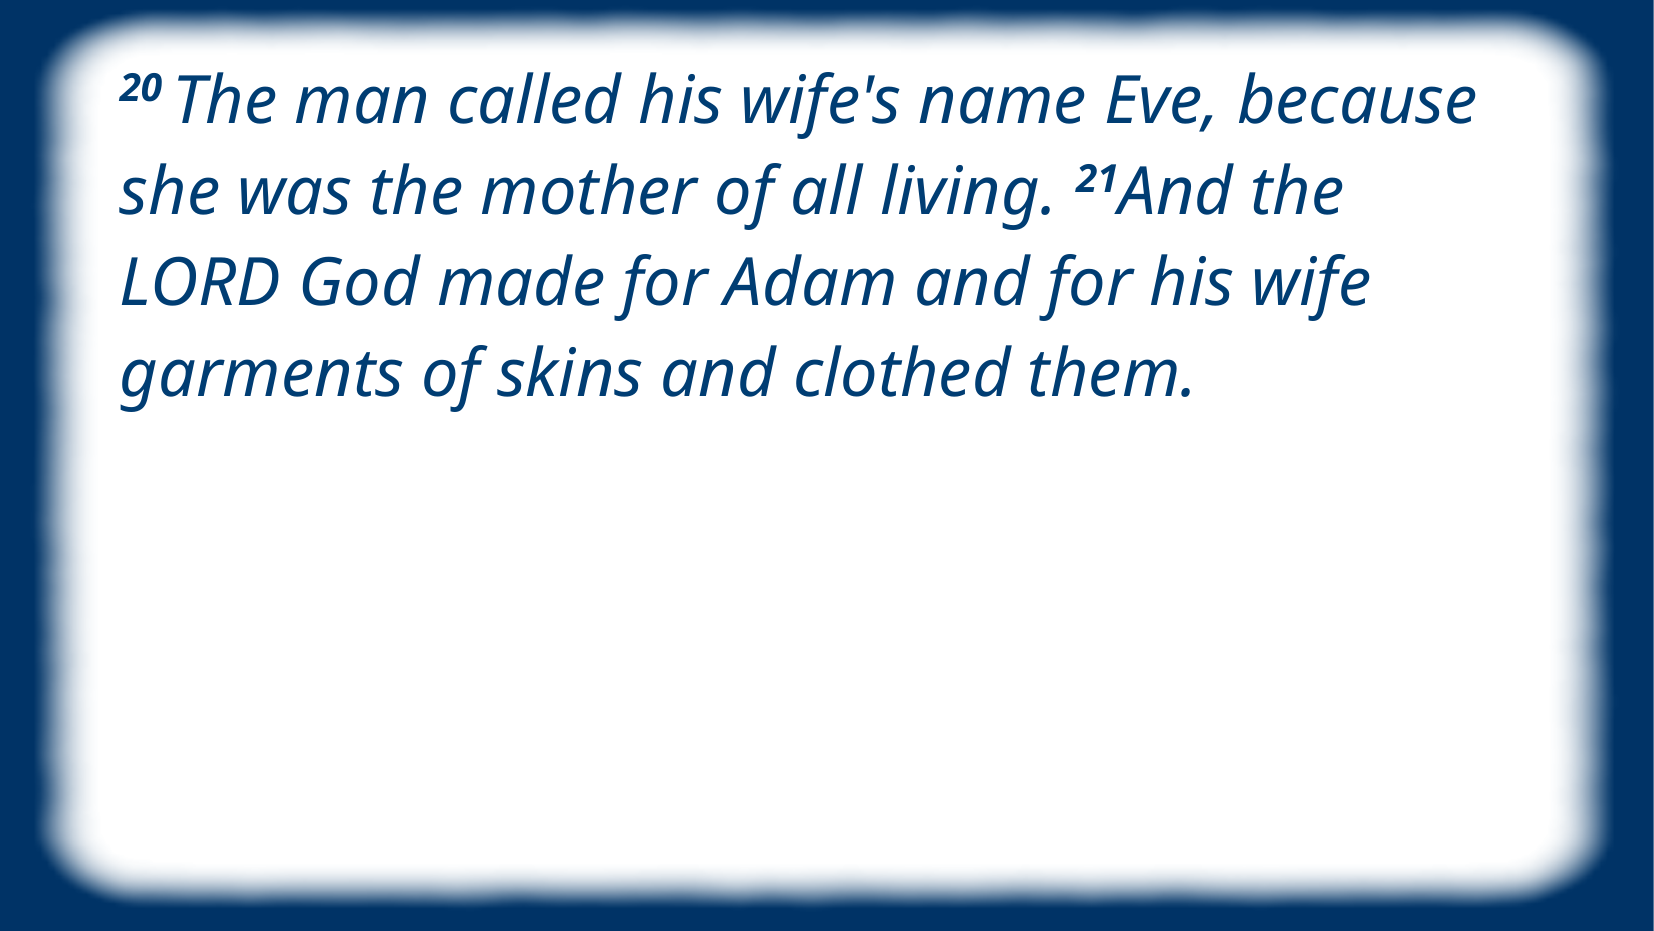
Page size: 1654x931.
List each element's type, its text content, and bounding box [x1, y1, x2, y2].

text_box 20 The man called his wife's name Eve, because she was the mother of all living. 21And the Lord God made for Adam and for his wife garments of skins and clothed them. [105, 45, 1546, 436]
picture [0, 0, 1654, 931]
